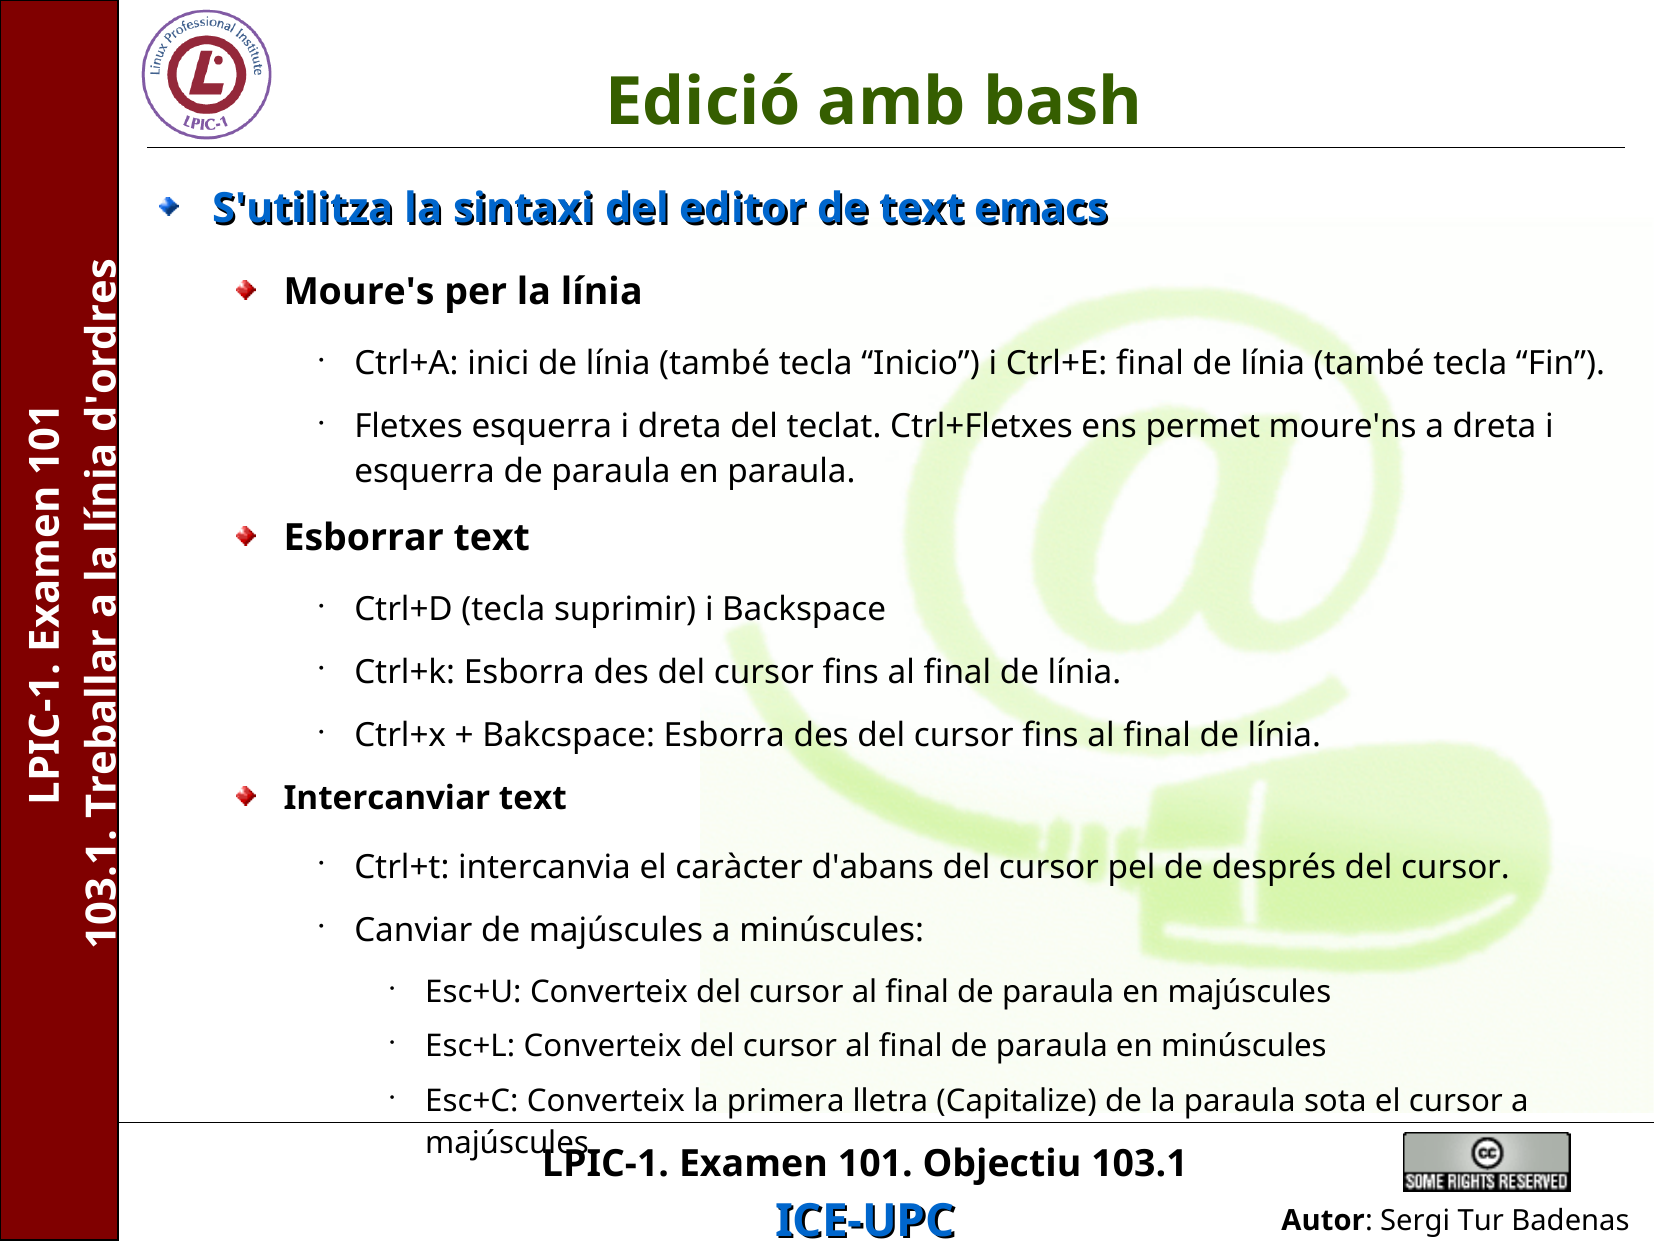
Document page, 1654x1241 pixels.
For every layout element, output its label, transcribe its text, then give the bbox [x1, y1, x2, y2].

picture [700, 217, 1654, 1113]
title Edició amb bash [129, 56, 1619, 141]
picture [988, 1096, 998, 1109]
picture [135, 5, 277, 56]
picture [1403, 1132, 1571, 1192]
list S'utilitza la sintaxi del editor de text emacs Moure's per la línia Ctrl+A: inici de línia (també tecla “Inicio”) i Ctrl+E: final de línia (també tecla “Fin”). Fletxes esquerra i dreta del teclat. Ctrl+Fletxes ens permet moure'ns a dreta i esquerra de paraula en paraula. Esborrar text Ctrl+D (tecla suprimir) i Backspace Ctrl+k: Esborra des del cursor fins al final de línia. Ctrl+x + Bakcspace: Esborra des del cursor fins al final de línia. Intercanviar text Ctrl+t: intercanvia el caràcter d'abans del cursor pel de després del cursor. Canviar de majúscules a minúscules: Esc+U: Converteix del cursor al final de paraula en majúscules Esc+L: Converteix del cursor al final de paraula en minúscules Esc+C: Converteix la primera lletra (Capitalize) de la paraula sota el cursor a majúscules [141, 177, 1630, 1077]
picture [1188, 1096, 1198, 1109]
picture [731, 1096, 741, 1109]
